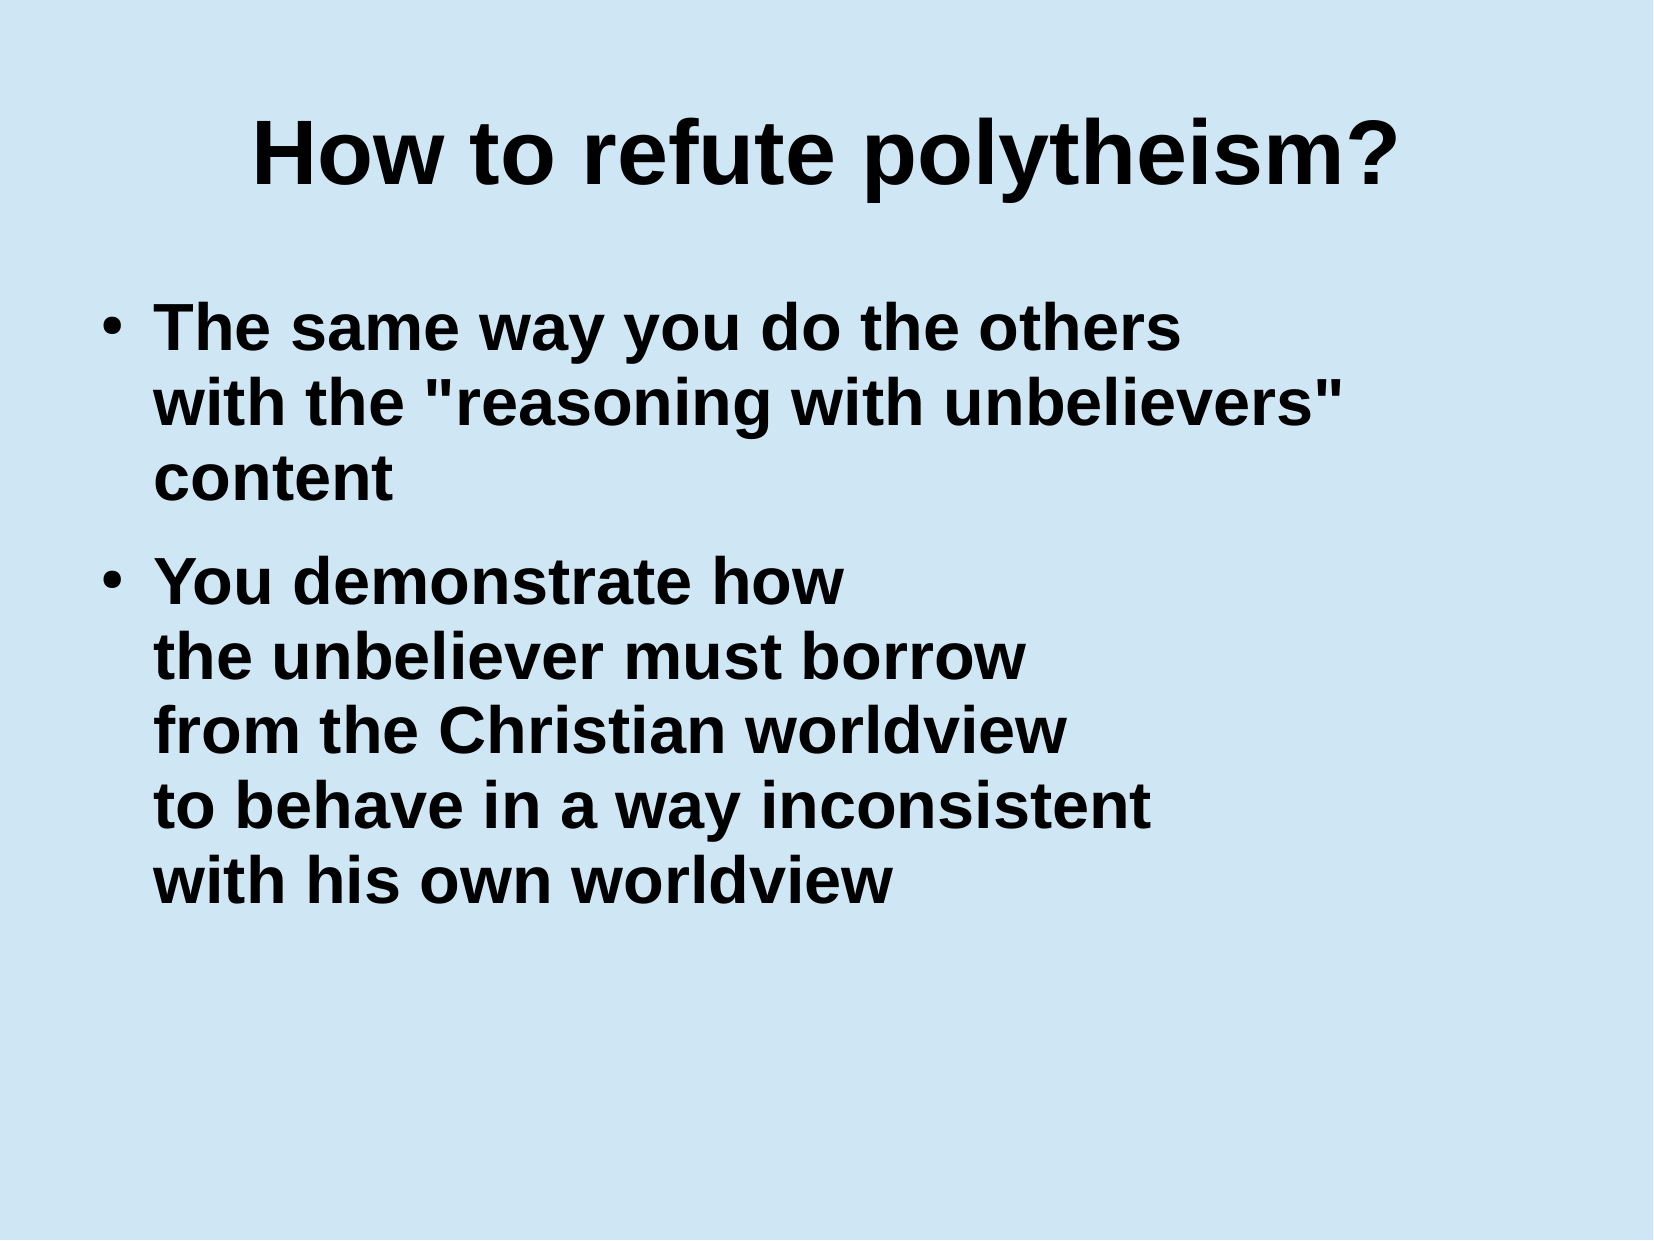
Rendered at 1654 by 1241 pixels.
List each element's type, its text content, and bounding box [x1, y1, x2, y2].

title How to refute polytheism? [82, 49, 1571, 257]
list The same way you do the others with the "reasoning with unbelievers" content You demonstrate how the unbeliever must borrow from the Christian worldview to behave in a way inconsistent with his own worldview [82, 290, 1571, 1109]
